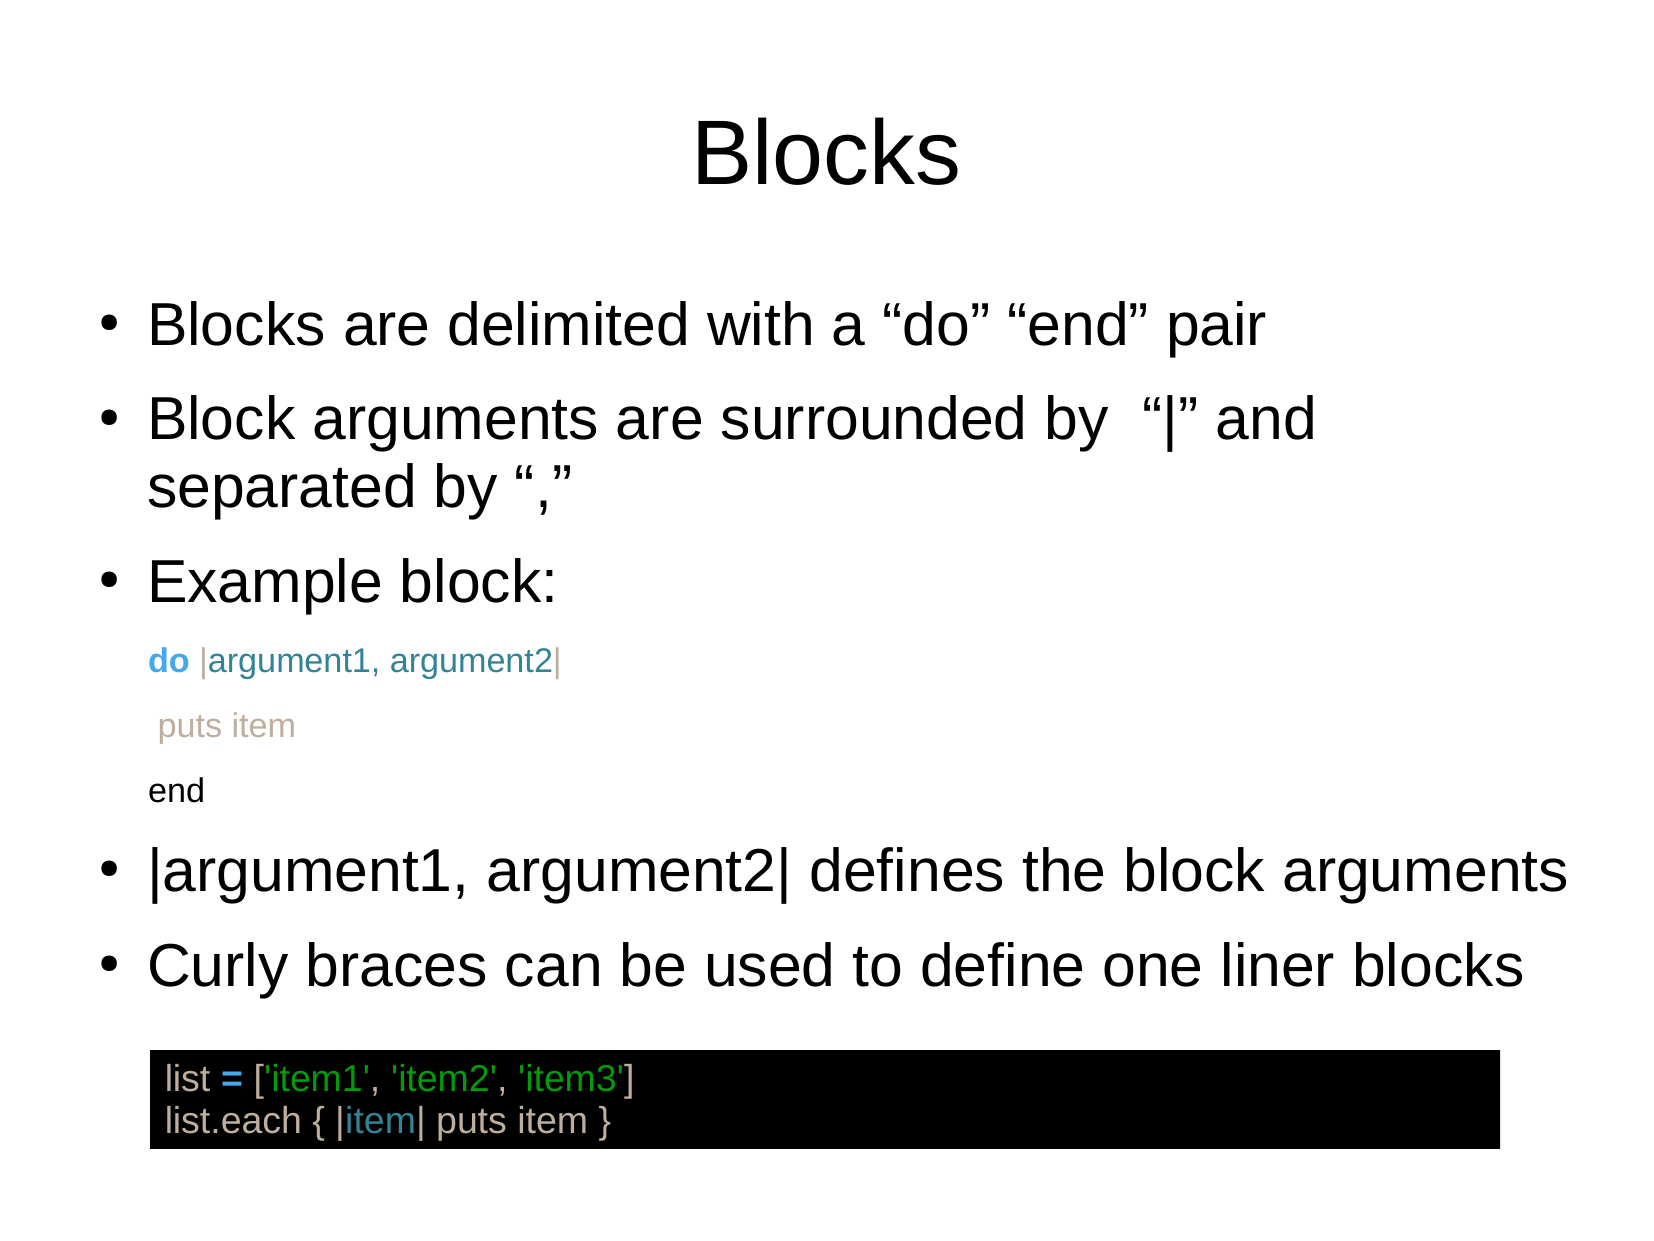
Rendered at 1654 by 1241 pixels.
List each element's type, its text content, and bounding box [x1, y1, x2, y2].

text_box list = ['item1', 'item2', 'item3'] list.each { |item| puts item } [150, 1050, 1501, 1149]
list Blocks are delimited with a “do” “end” pair Block arguments are surrounded by “|” and separated by “,” Example block: do |argument1, argument2| puts item end |argument1, argument2| defines the block arguments Curly braces can be used to define one liner blocks [82, 290, 1571, 1010]
title Blocks [82, 49, 1571, 257]
